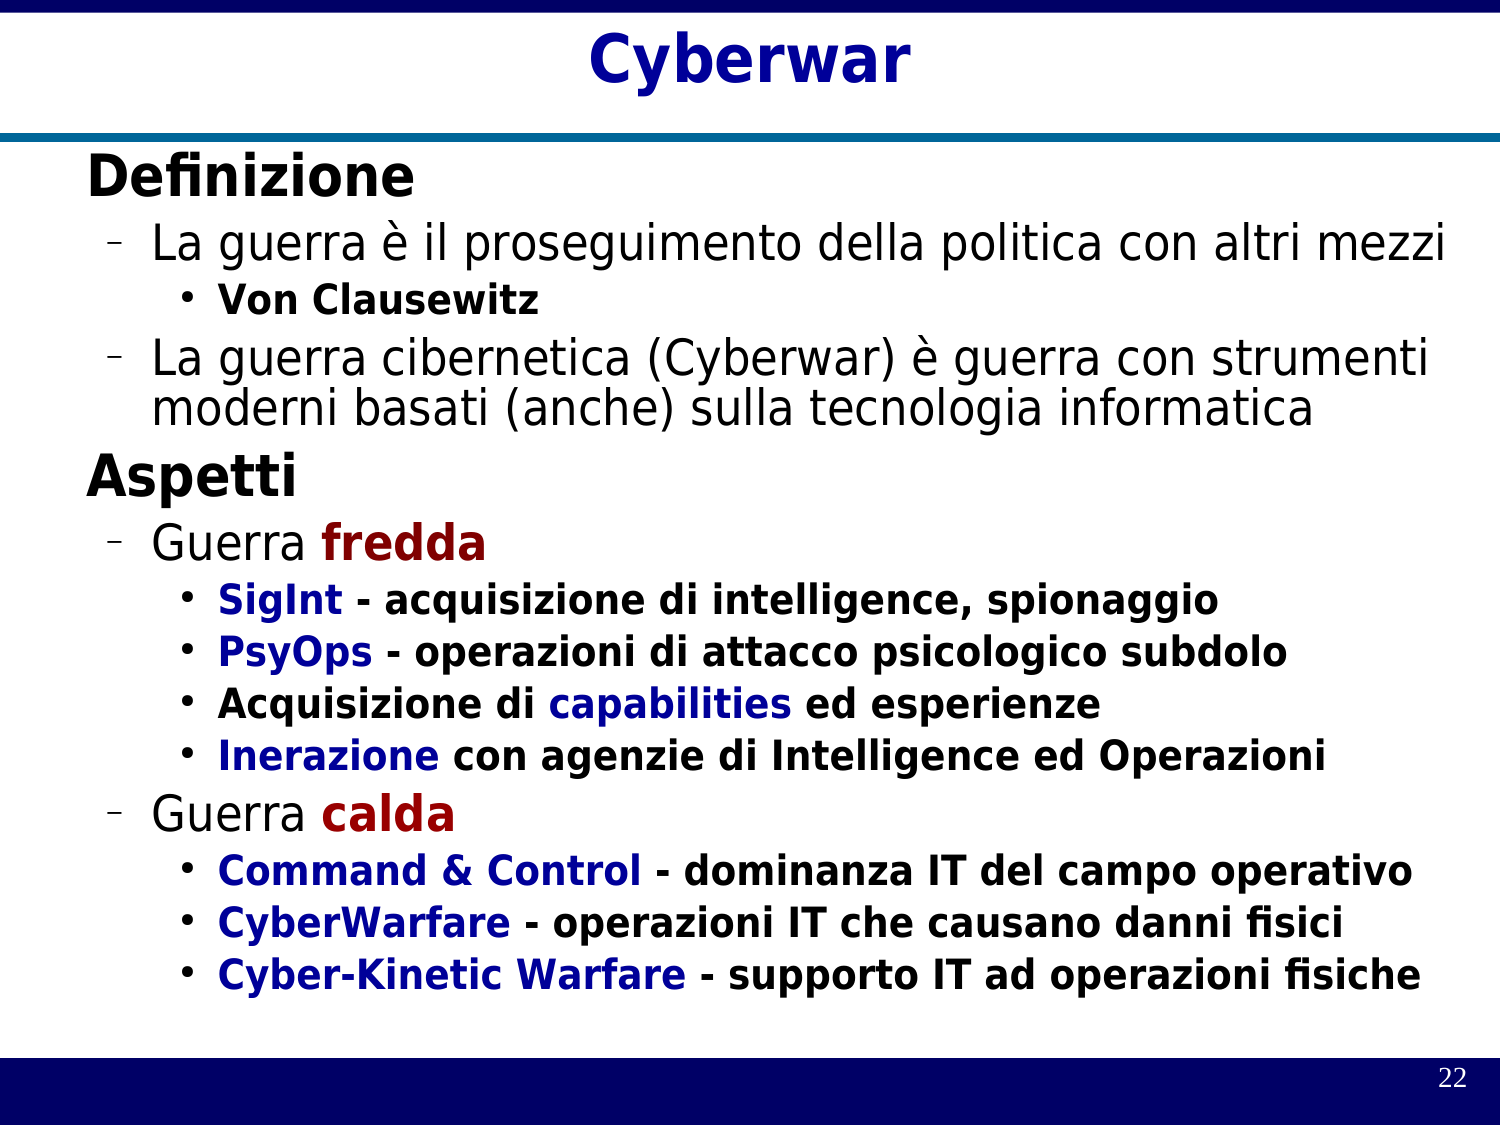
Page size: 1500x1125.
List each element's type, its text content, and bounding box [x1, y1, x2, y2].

title Cyberwar [30, 0, 1471, 126]
list Definizione La guerra è il proseguimento della politica con altri mezzi Von Clausewitz La guerra cibernetica (Cyberwar) è guerra con strumenti moderni basati (anche) sulla tecnologia informatica Aspetti Guerra fredda SigInt - acquisizione di intelligence, spionaggio PsyOps - operazioni di attacco psicologico subdolo Acquisizione di capabilities ed esperienze Inerazione con agenzie di Intelligence ed Operazioni Guerra calda Command & Control - dominanza IT del campo operativo CyberWarfare - operazioni IT che causano danni fisici Cyber-Kinetic Warfare - supporto IT ad operazioni fisiche [30, 149, 1471, 1021]
